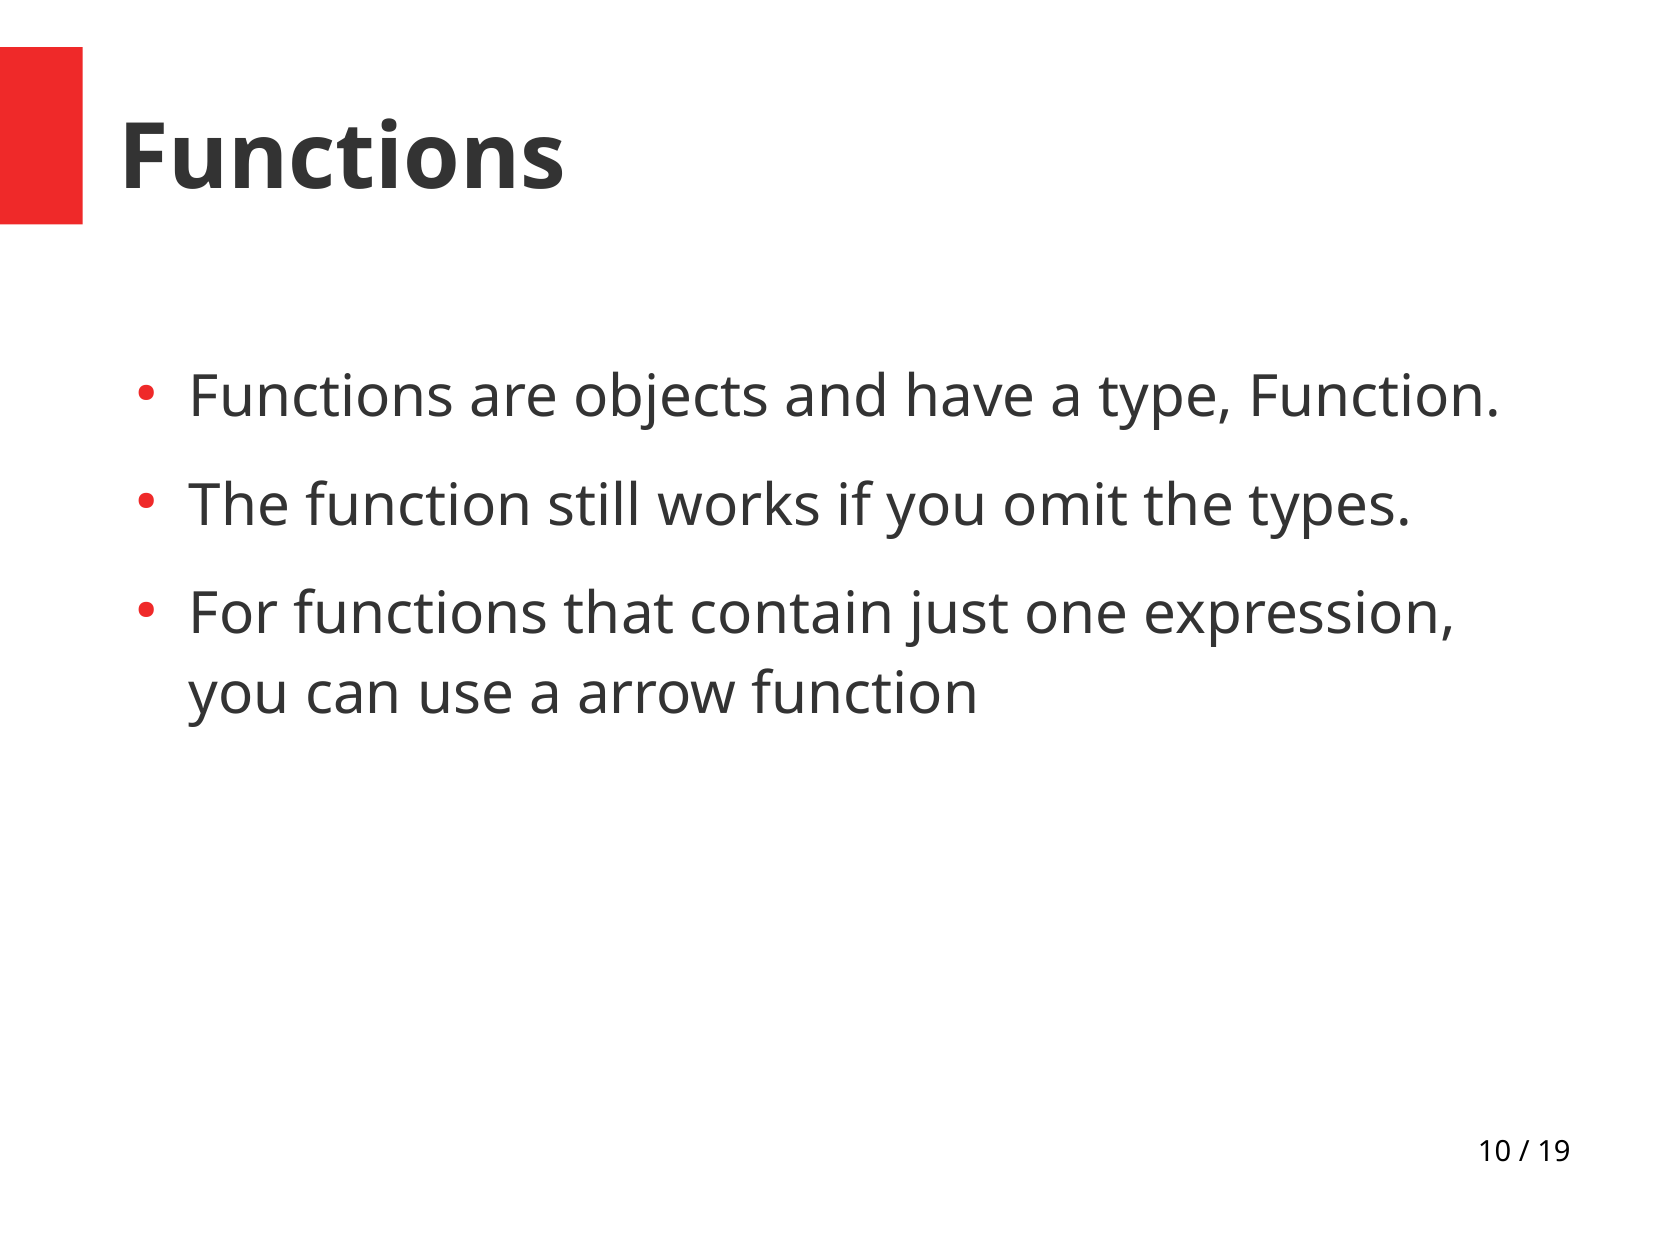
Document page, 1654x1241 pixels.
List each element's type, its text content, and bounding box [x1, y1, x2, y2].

title Functions [118, 49, 1571, 257]
list Functions are objects and have a type, Function. The function still works if you omit the types. For functions that contain just one expression, you can use a arrow function [118, 354, 1536, 1074]
